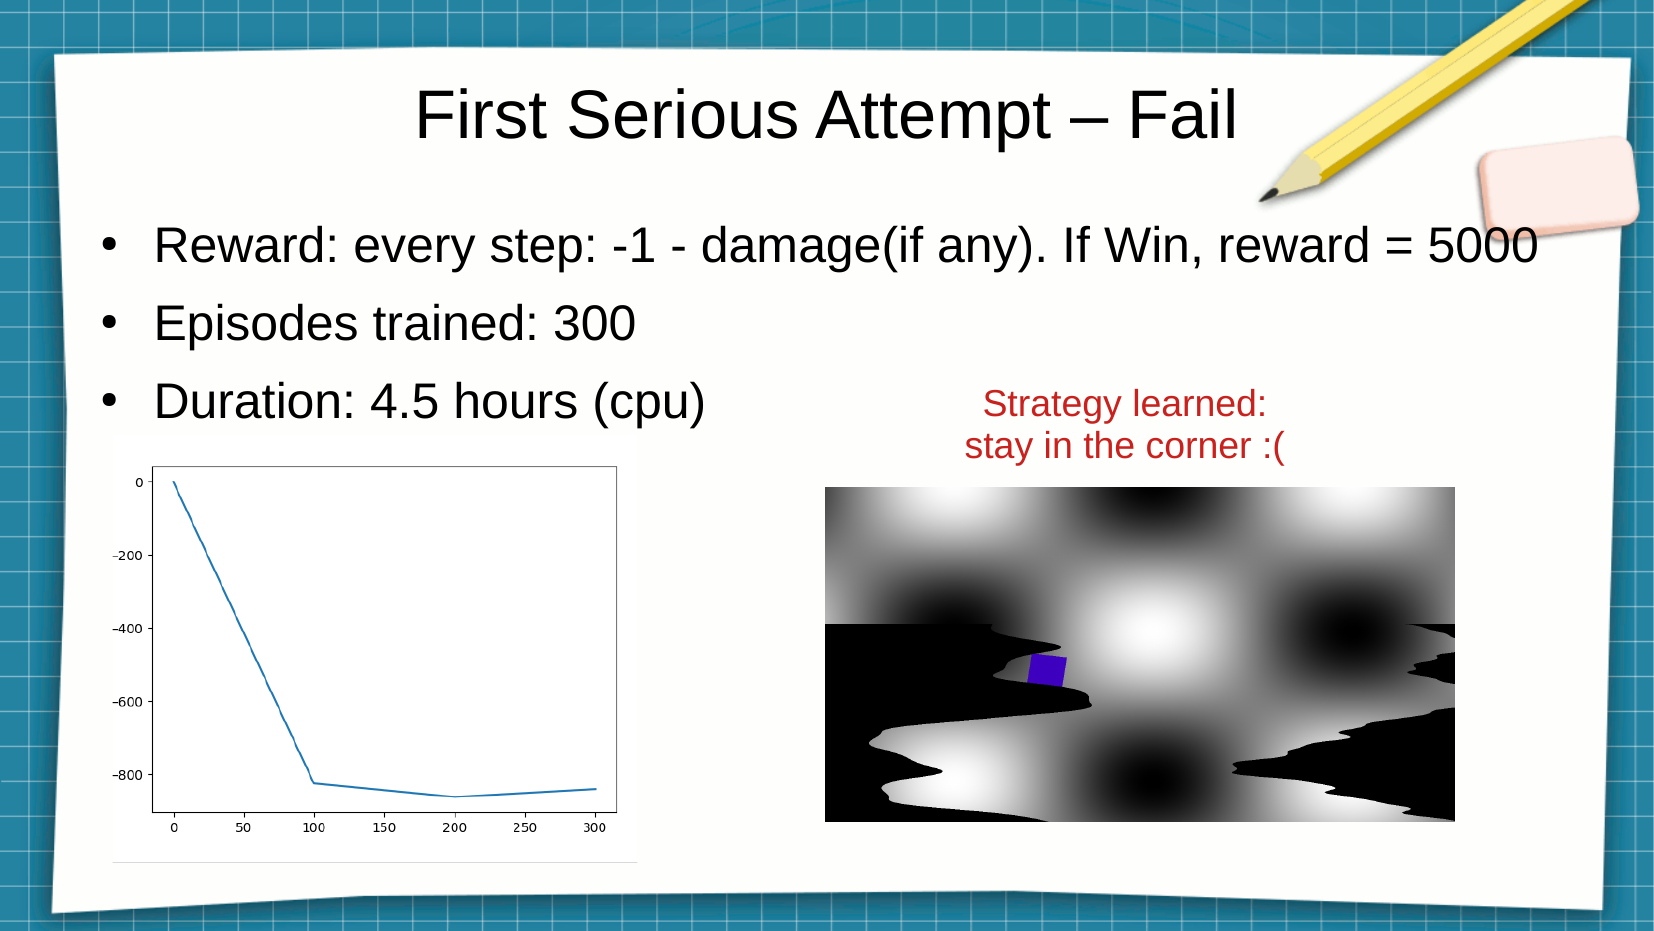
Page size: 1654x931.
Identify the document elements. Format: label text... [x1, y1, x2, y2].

list Reward: every step: -1 - damage(if any). If Win, reward = 5000 Episodes trained: 300 Duration: 4.5 hours (cpu) [82, 217, 1571, 758]
picture [0, 0, 1654, 931]
title First Serious Attempt – Fail [82, 37, 1571, 193]
text_box Strategy learned: stay in the corner :( [937, 375, 1313, 474]
